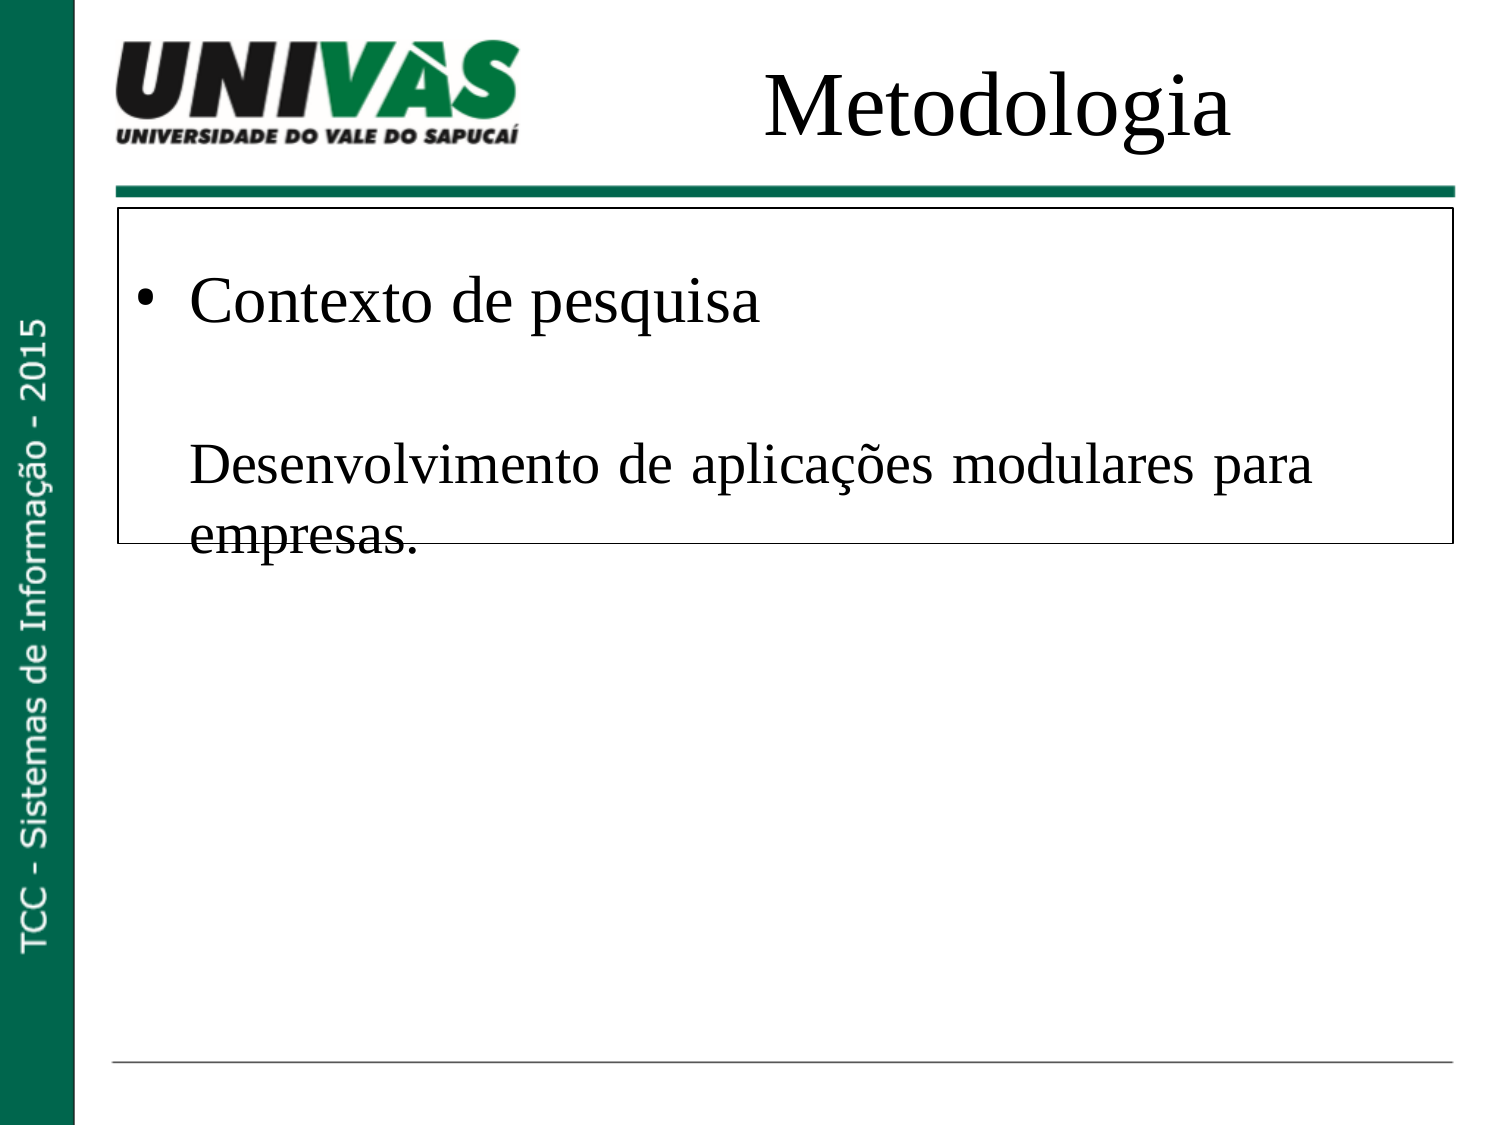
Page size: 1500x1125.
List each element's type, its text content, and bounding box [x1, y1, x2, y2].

picture [0, 0, 1500, 1125]
title Metodologia [543, 23, 1454, 174]
text_box Contexto de pesquisa Desenvolvimento de aplicações modulares para empresas. [118, 208, 1453, 544]
